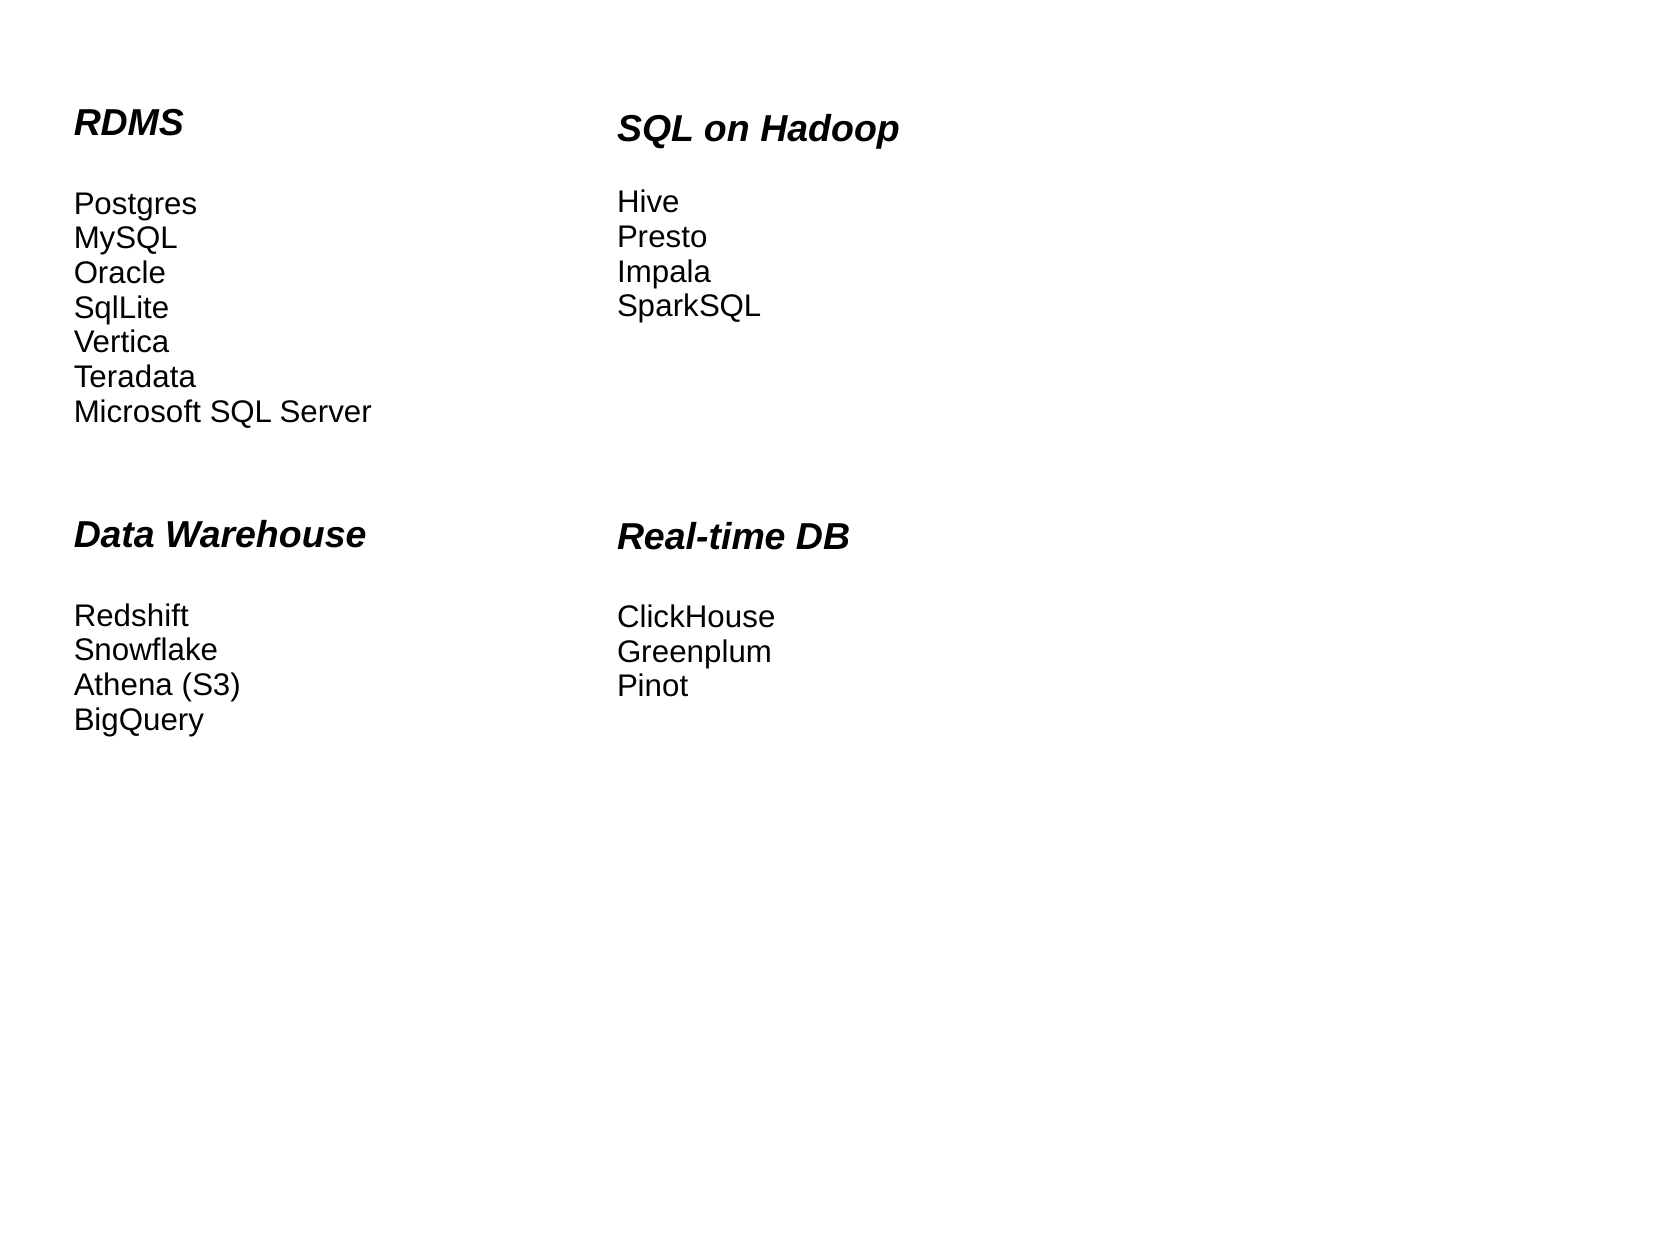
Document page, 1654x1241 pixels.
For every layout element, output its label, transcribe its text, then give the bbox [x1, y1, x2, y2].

text_box SQL on Hadoop Hive Presto Impala SparkSQL [602, 100, 1016, 331]
text_box Real-time DB ClickHouse Greenplum Pinot [602, 507, 886, 711]
text_box RDMS Postgres MySQL Oracle SqlLite Vertica Teradata Microsoft SQL Server [59, 94, 508, 437]
text_box Data Warehouse Redshift Snowflake Athena (S3) BigQuery [59, 506, 426, 745]
